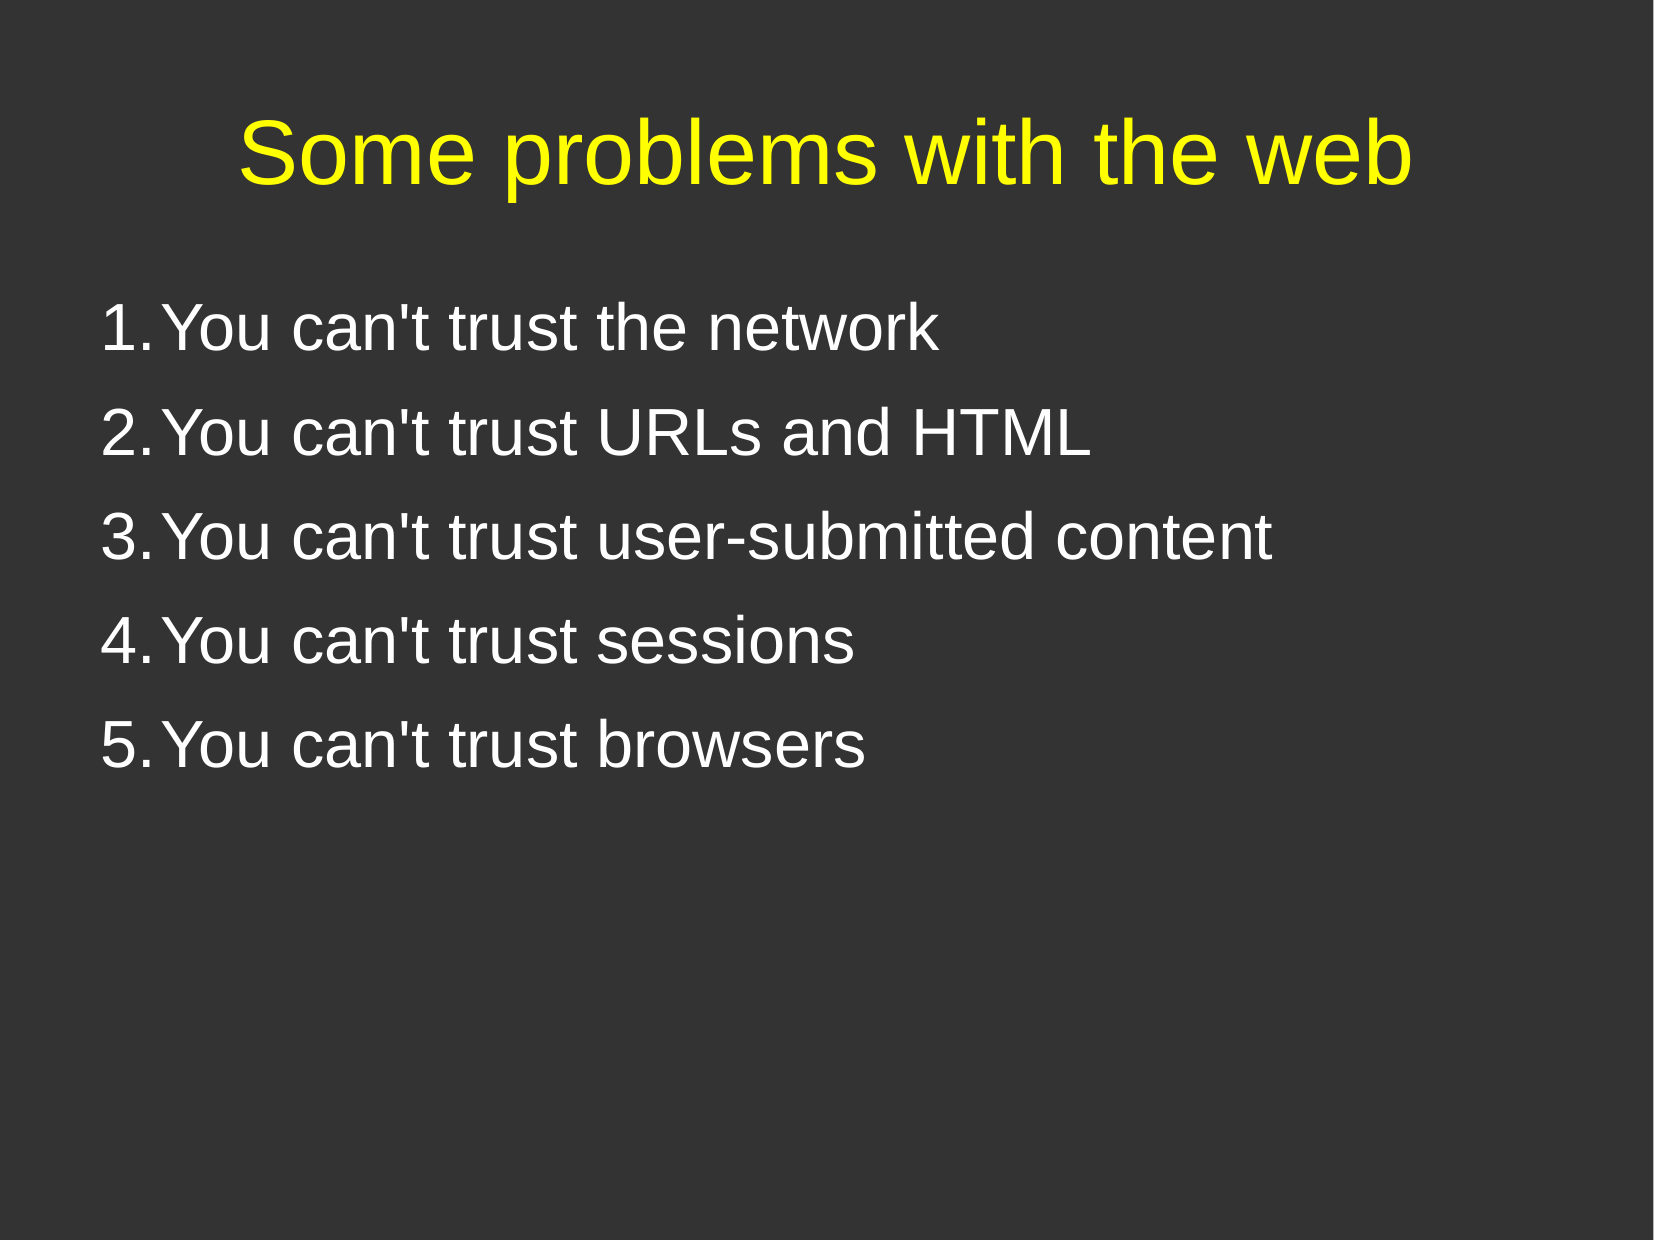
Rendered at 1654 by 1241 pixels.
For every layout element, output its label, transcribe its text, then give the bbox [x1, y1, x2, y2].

title Some problems with the web [82, 49, 1571, 257]
list You can't trust the network You can't trust URLs and HTML You can't trust user-submitted content You can't trust sessions You can't trust browsers [82, 290, 1571, 1109]
